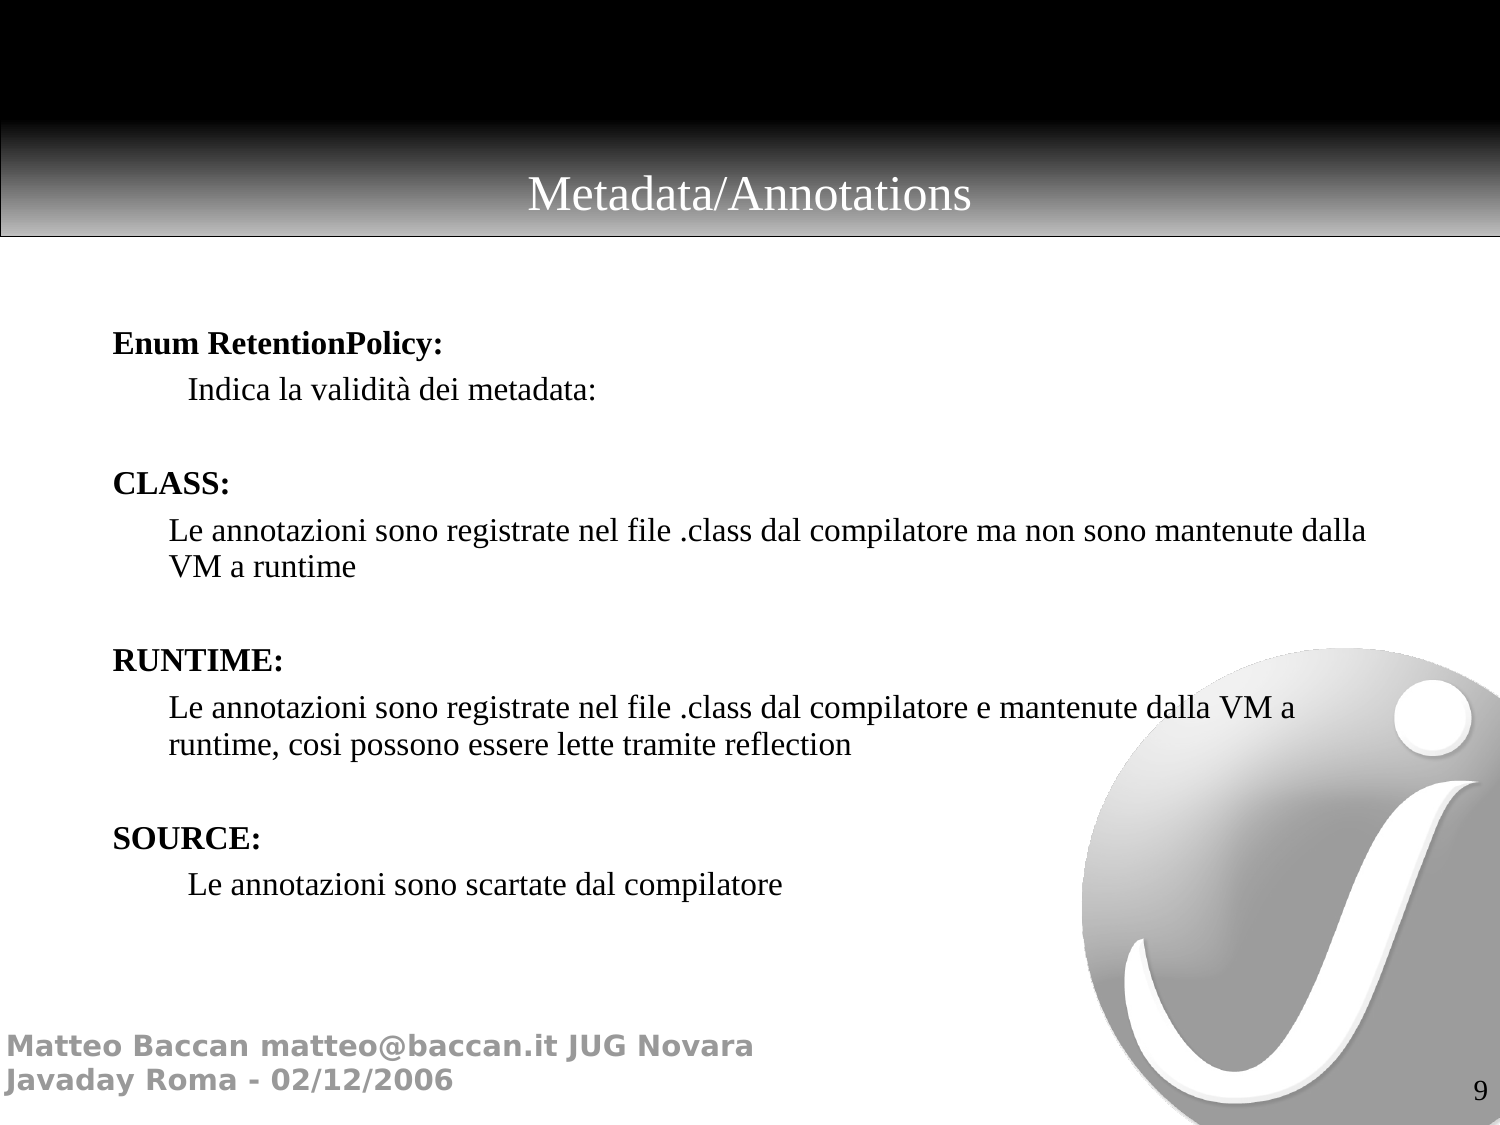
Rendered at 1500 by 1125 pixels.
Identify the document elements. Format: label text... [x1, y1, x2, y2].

picture [1081, 648, 1500, 1125]
list Enum RetentionPolicy: Indica la validità dei metadata: CLASS: Le annotazioni sono registrate nel file .class dal compilatore ma non sono mantenute dalla VM a runtime RUNTIME: Le annotazioni sono registrate nel file .class dal compilatore e mantenute dalla VM a runtime, cosi possono essere lette tramite reflection SOURCE: Le annotazioni sono scartate dal compilatore [112, 324, 1388, 1034]
title Metadata/Annotations [112, 99, 1388, 288]
